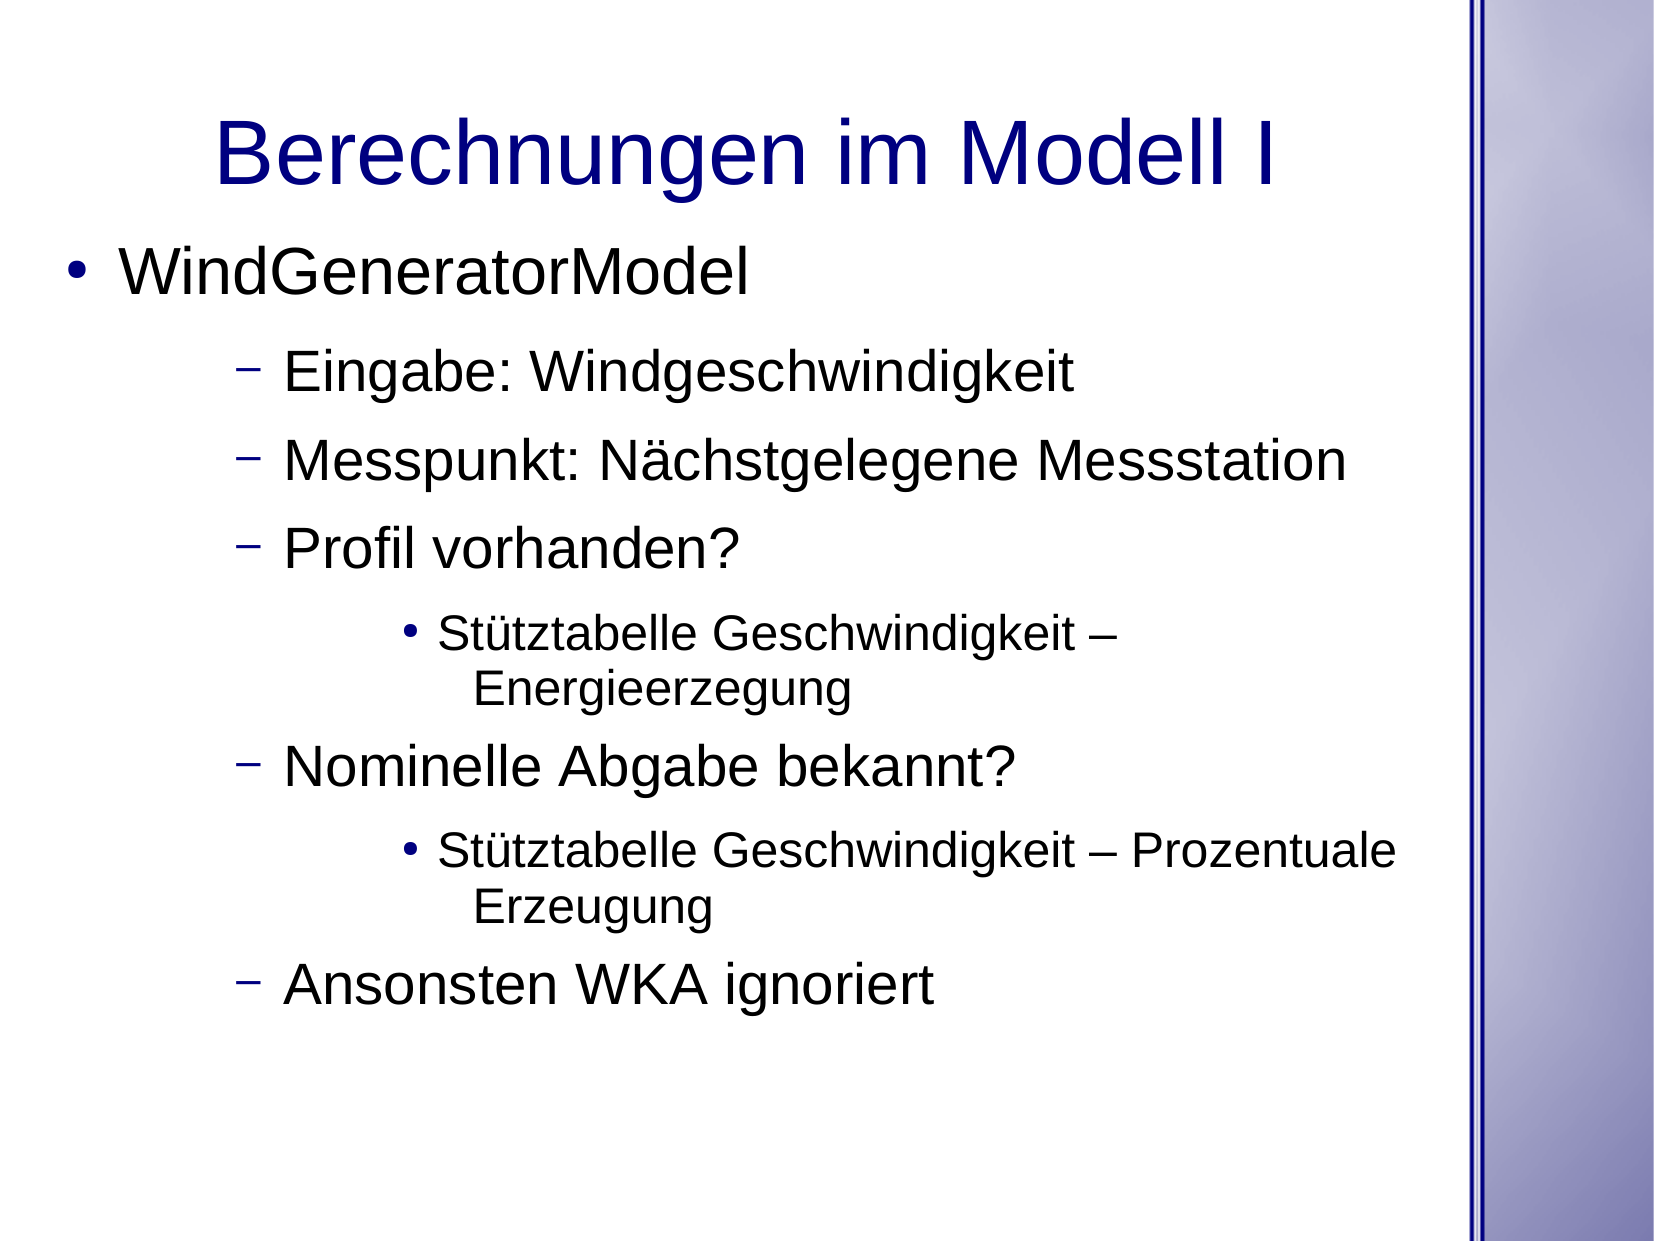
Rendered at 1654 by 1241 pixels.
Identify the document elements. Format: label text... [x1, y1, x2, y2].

picture [0, 0, 1654, 1241]
title Berechnungen im Modell I [47, 49, 1447, 234]
list WindGeneratorModel Eingabe: Windgeschwindigkeit Messpunkt: Nächstgelegene Messstation Profil vorhanden? Stütztabelle Geschwindigkeit – Energieerzegung Nominelle Abgabe bekannt? Stütztabelle Geschwindigkeit – Prozentuale Erzeugung Ansonsten WKA ignoriert [47, 234, 1447, 1236]
